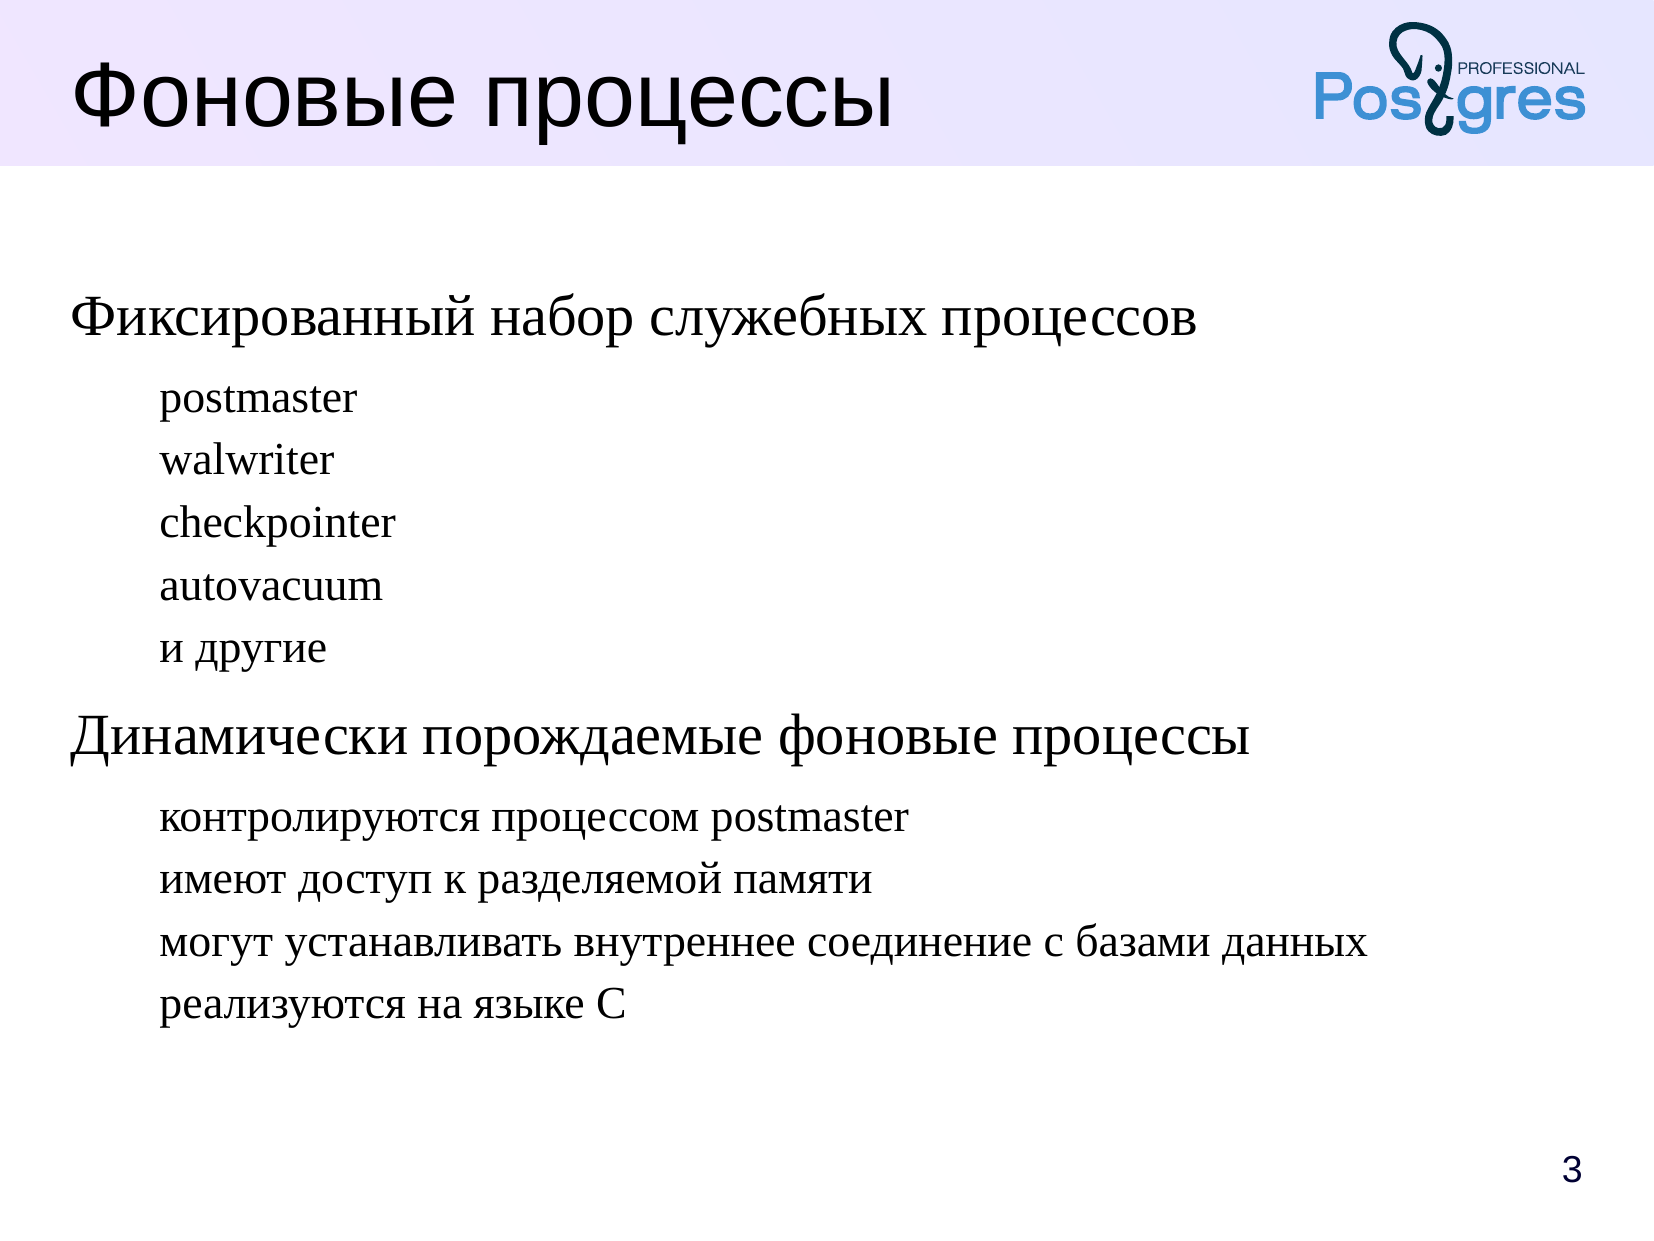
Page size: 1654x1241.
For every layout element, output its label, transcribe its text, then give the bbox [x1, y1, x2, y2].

title Фоновые процессы [70, 43, 1241, 147]
list Фиксированный набор служебных процессов postmaster walwriter checkpointer autovacuum и другие Динамически порождаемые фоновые процессы контролируются процессом postmaster имеют доступ к разделяемой памяти могут устанавливать внутреннее соединение с базами данных реализуются на языке C [70, 283, 1583, 1141]
